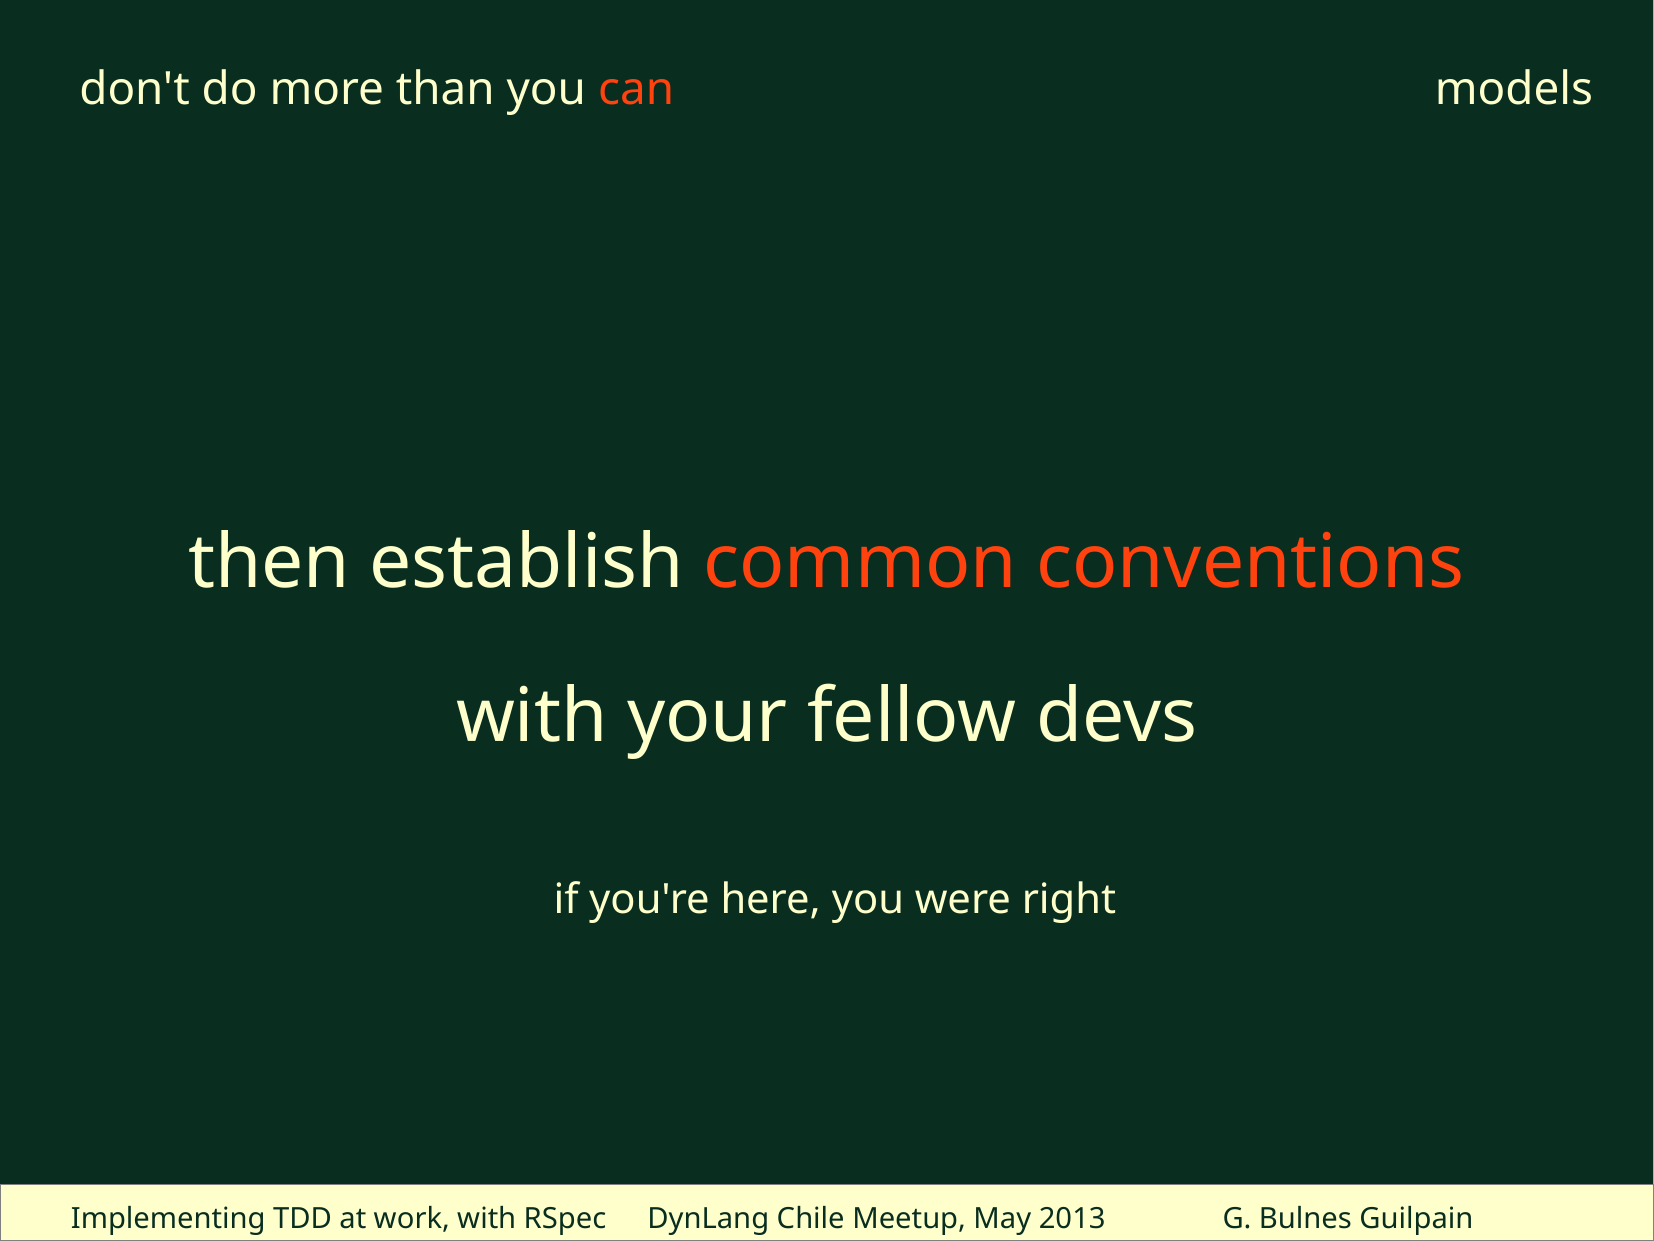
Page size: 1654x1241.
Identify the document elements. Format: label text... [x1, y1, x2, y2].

text_box models [1420, 48, 1571, 115]
text_box [0, 1184, 1654, 1241]
text_box if you're here, you were right [538, 832, 1115, 895]
text_box DynLang Chile Meetup, May 2013 [632, 1190, 1021, 1239]
text_box G. Bulnes Guilpain [1207, 1190, 1435, 1239]
subtitle then establish common conventions with your fellow devs [82, 49, 1571, 1171]
text_box Implementing TDD at work, with RSpec [56, 1190, 506, 1239]
text_box don't do more than you can [64, 48, 556, 115]
